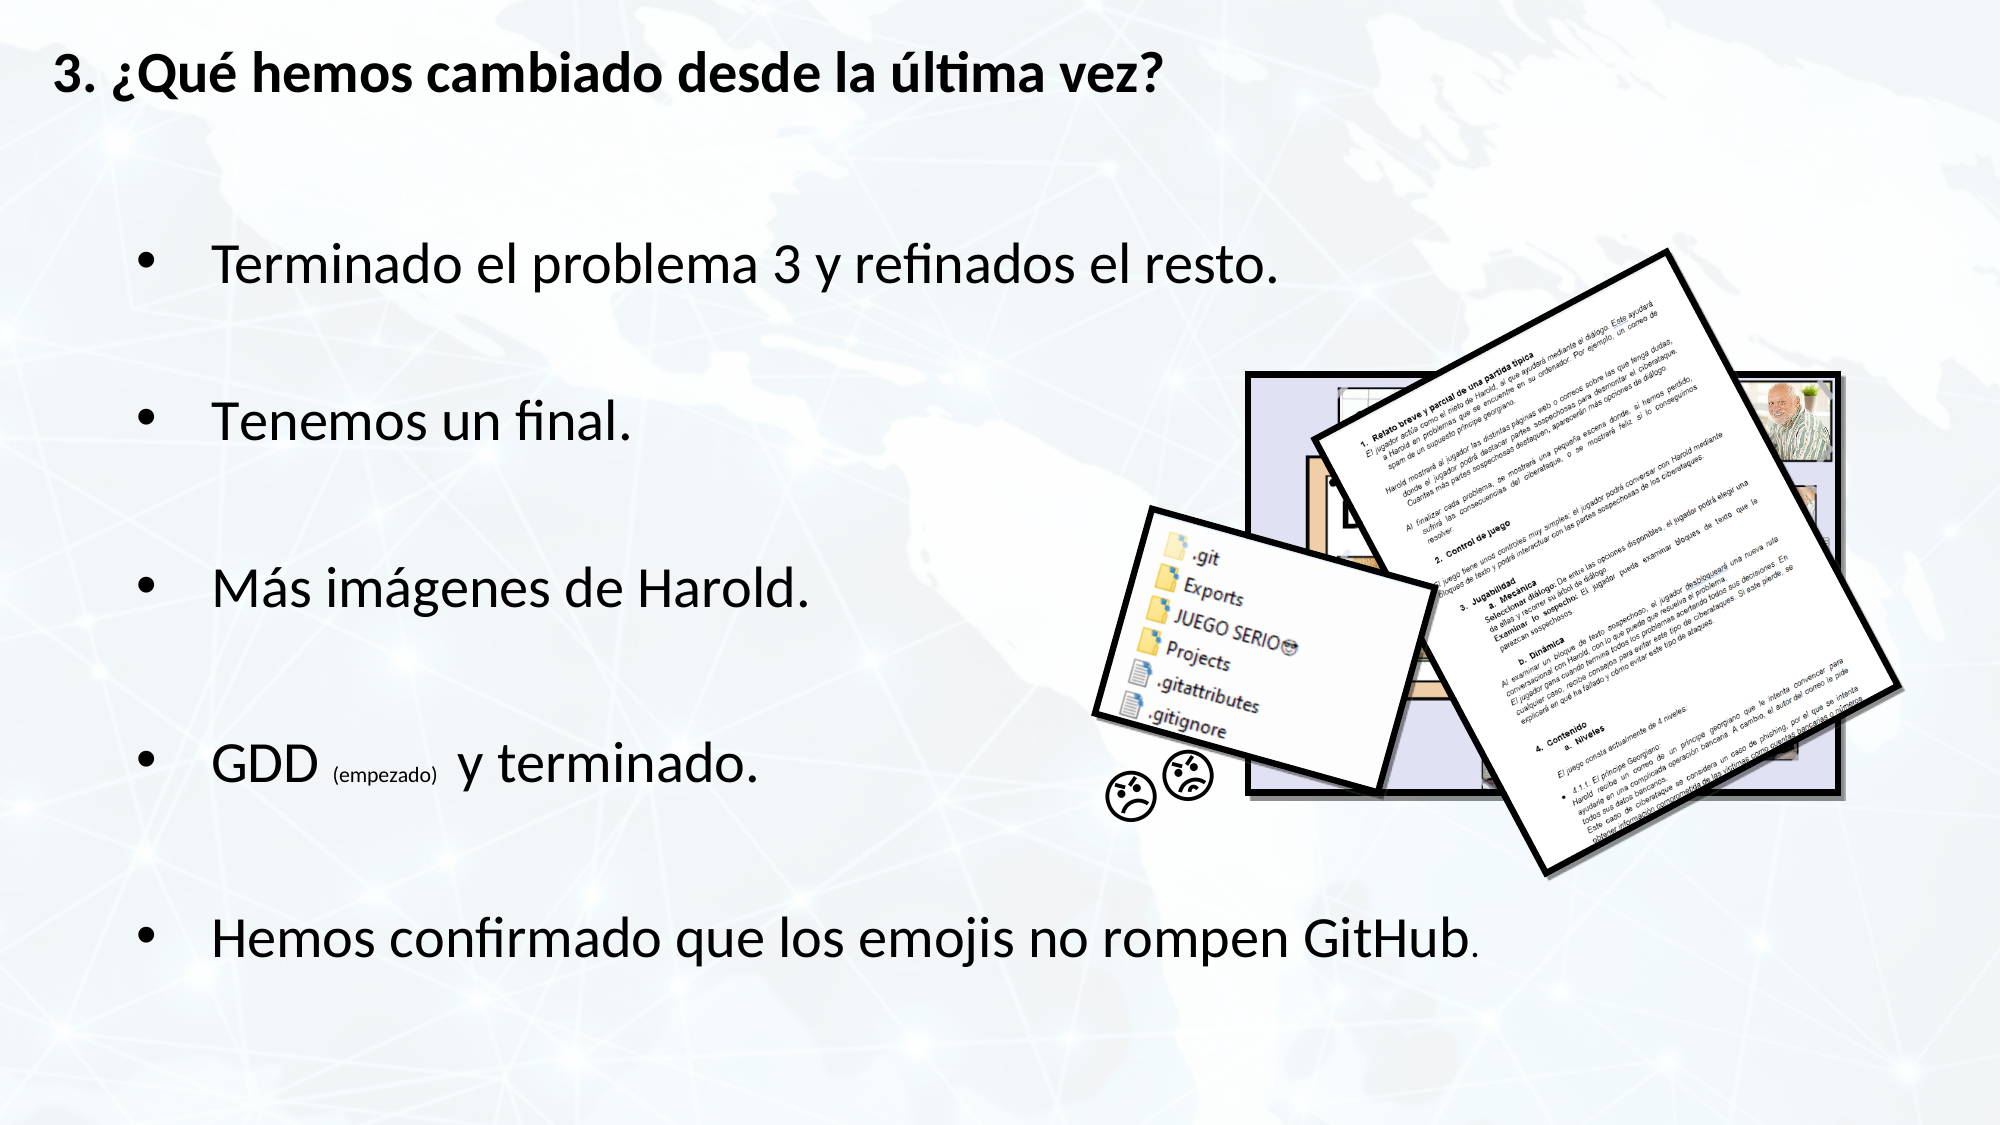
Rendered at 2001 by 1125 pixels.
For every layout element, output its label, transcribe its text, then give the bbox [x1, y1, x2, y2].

text_box Terminado el problema 3 y refinados el resto. [121, 140, 1933, 318]
text_box Más imágenes de Harold. [121, 472, 976, 627]
text_box 😠❌😡❌ [1402, 655, 1459, 740]
text_box Hemos confirmado que los emojis no rompen GitHub. [121, 822, 1645, 977]
text_box GDD (empezado) y terminado. [121, 646, 926, 801]
text_box 3. ¿Qué hemos cambiado desde la última vez? [37, 27, 1196, 113]
text_box 😠❌😡❌ [1073, 739, 1299, 852]
text_box Tenemos un final. [121, 304, 798, 459]
picture [0, 0, 2000, 1125]
